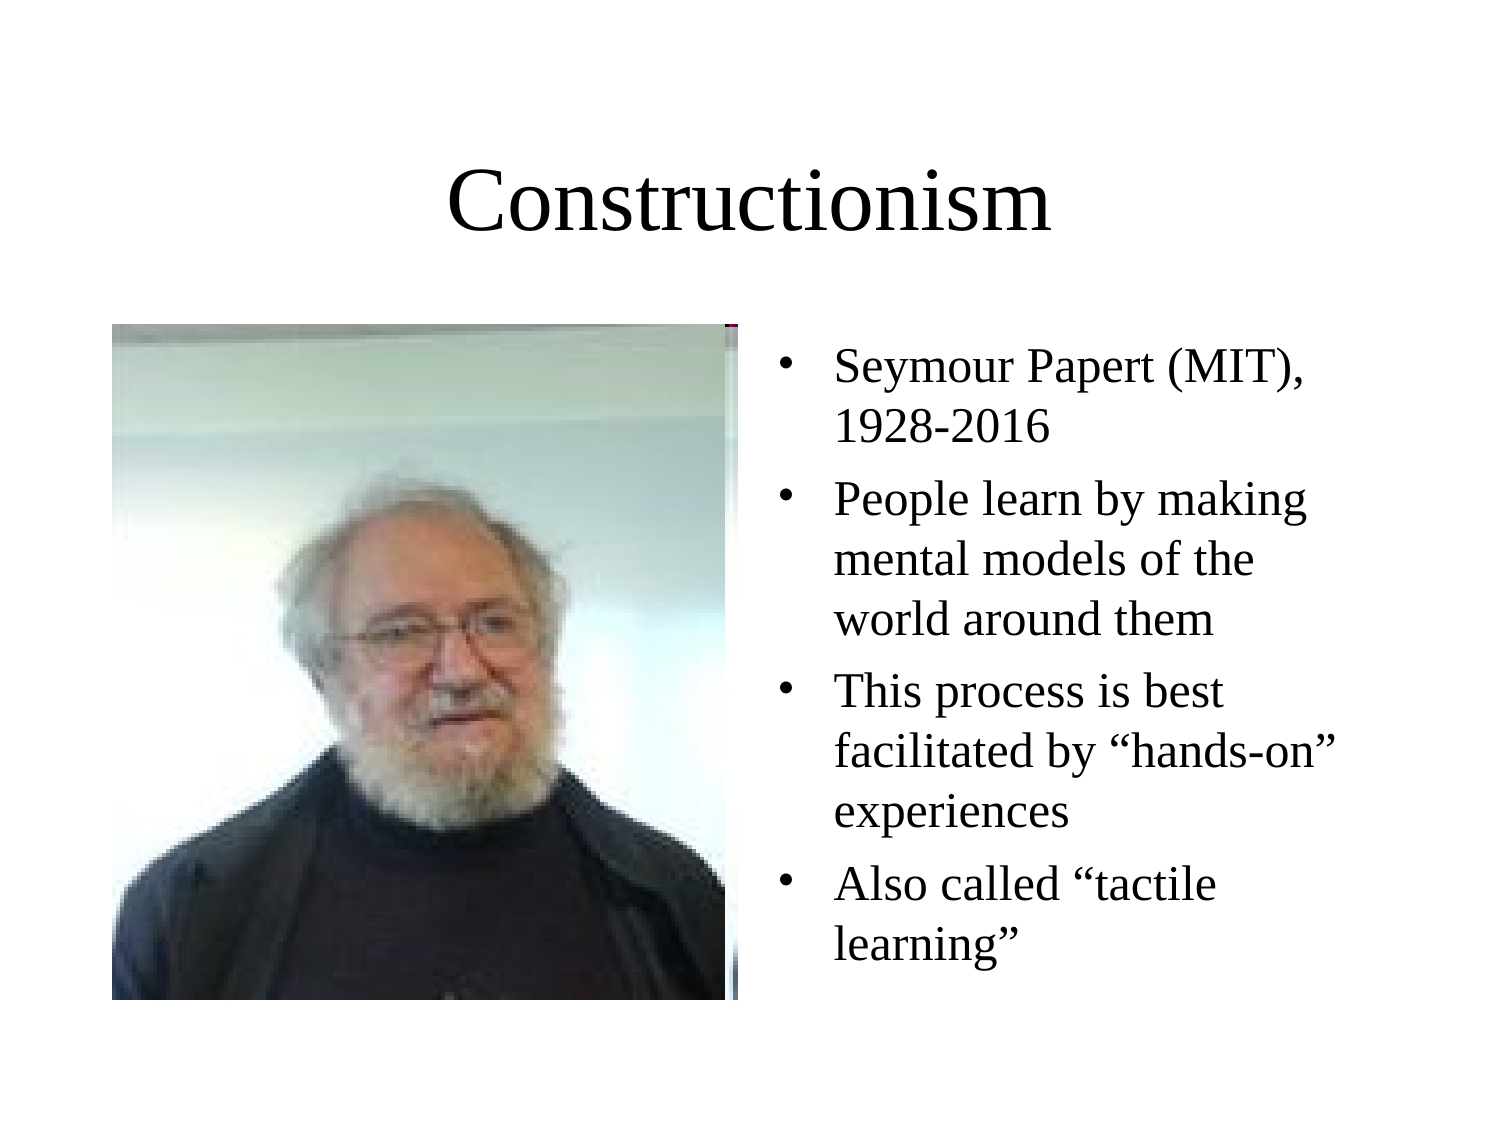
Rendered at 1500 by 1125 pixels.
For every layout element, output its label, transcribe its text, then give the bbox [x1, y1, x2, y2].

list Seymour Papert (MIT), 1928-2016 People learn by making mental models of the world around them This process is best facilitated by “hands-on” experiences Also called “tactile learning” [762, 324, 1388, 1000]
picture [112, 324, 738, 1000]
title Constructionism [112, 99, 1388, 288]
